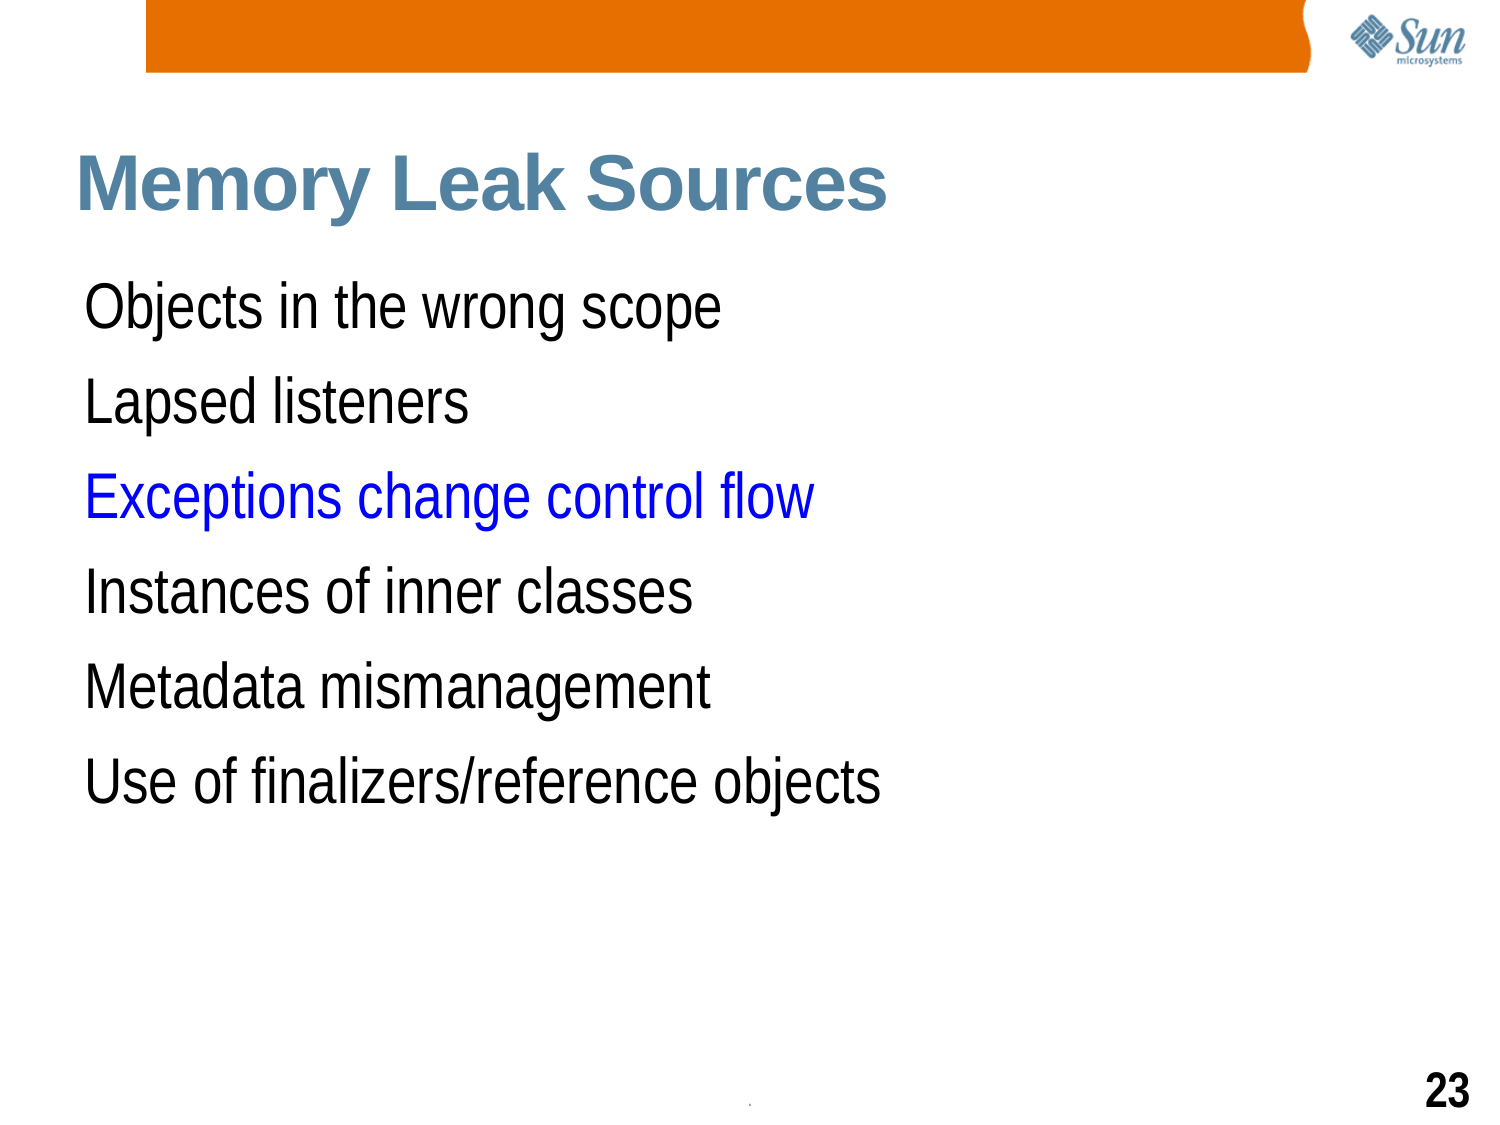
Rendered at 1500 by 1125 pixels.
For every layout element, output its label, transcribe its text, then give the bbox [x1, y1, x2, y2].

list Objects in the wrong scope Lapsed listeners Exceptions change control flow Instances of inner classes Metadata mismanagement Use of finalizers/reference objects [64, 268, 1402, 1028]
title Memory Leak Sources [75, 146, 1438, 251]
picture [146, 0, 1500, 75]
